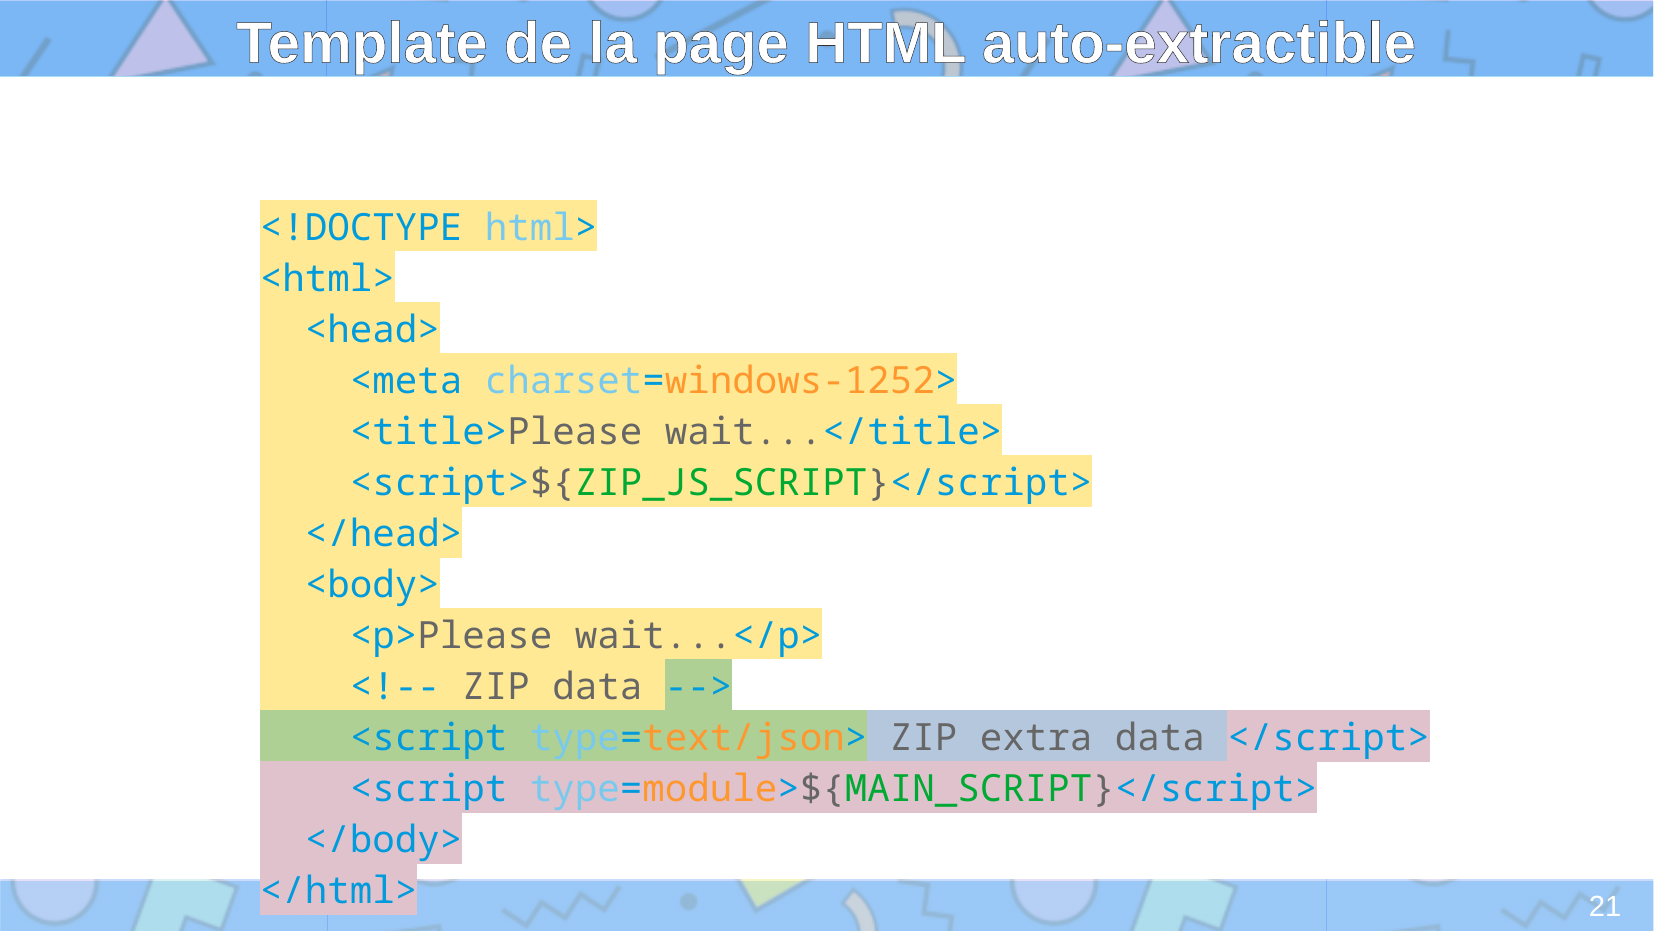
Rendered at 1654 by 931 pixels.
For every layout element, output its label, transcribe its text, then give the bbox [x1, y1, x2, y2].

picture [0, 879, 1654, 931]
list <!DOCTYPE html> <html> <head> <meta charset=windows-1252> <title>Please wait...</title> <script>${ZIP_JS_SCRIPT}</script> </head> <body> <p>Please wait...</p> <!-- ZIP data --> <script type=text/json> ZIP extra data </script> <script type=module>${MAIN_SCRIPT}</script> </body> </html> [188, 149, 1651, 851]
picture [0, 0, 1654, 76]
title Template de la page HTML auto-extractible [59, 3, 1595, 82]
